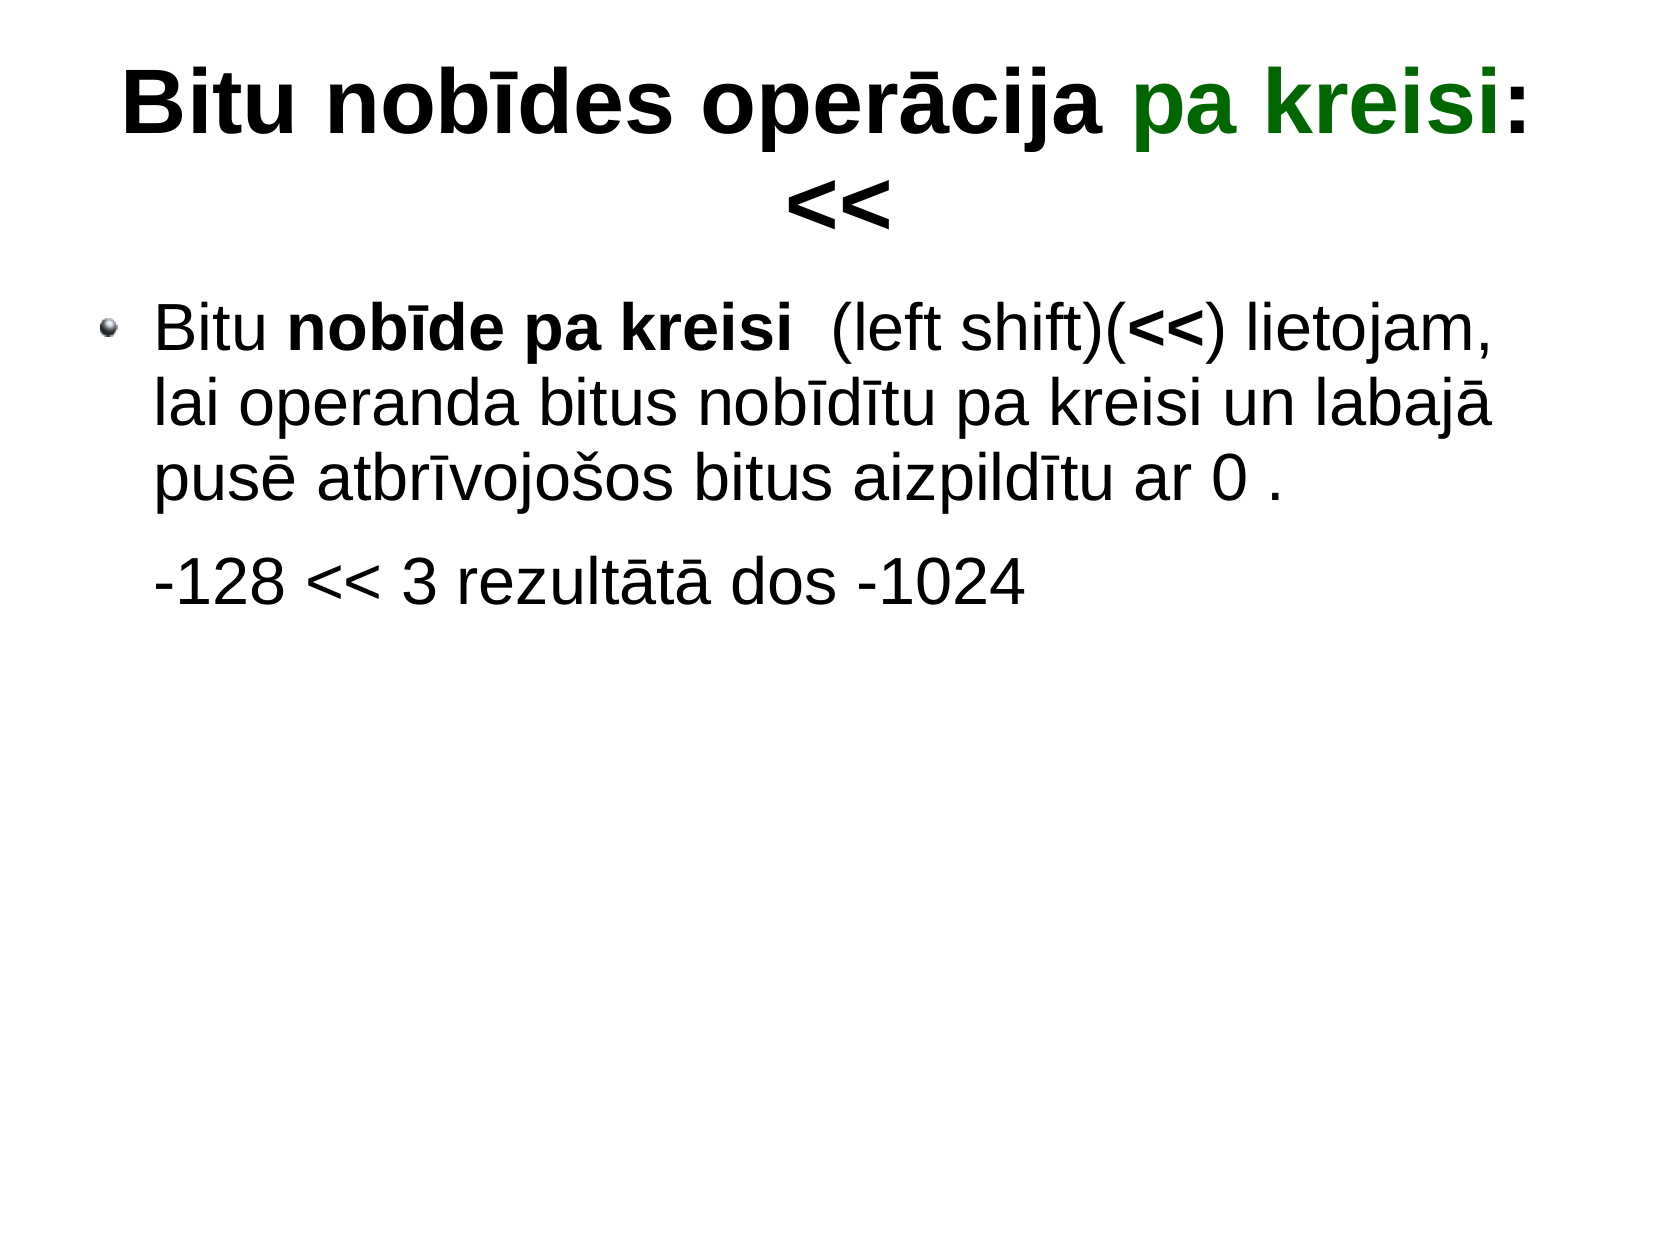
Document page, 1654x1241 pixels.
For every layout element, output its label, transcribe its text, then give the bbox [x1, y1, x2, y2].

list Bitu nobīde pa kreisi (left shift)(<<) lietojam, lai operanda bitus nobīdītu pa kreisi un labajā pusē atbrīvojošos bitus aizpildītu ar 0 . -128 << 3 rezultātā dos -1024 [82, 290, 1538, 1010]
title Bitu nobīdes operācija pa kreisi: << [82, 49, 1571, 257]
